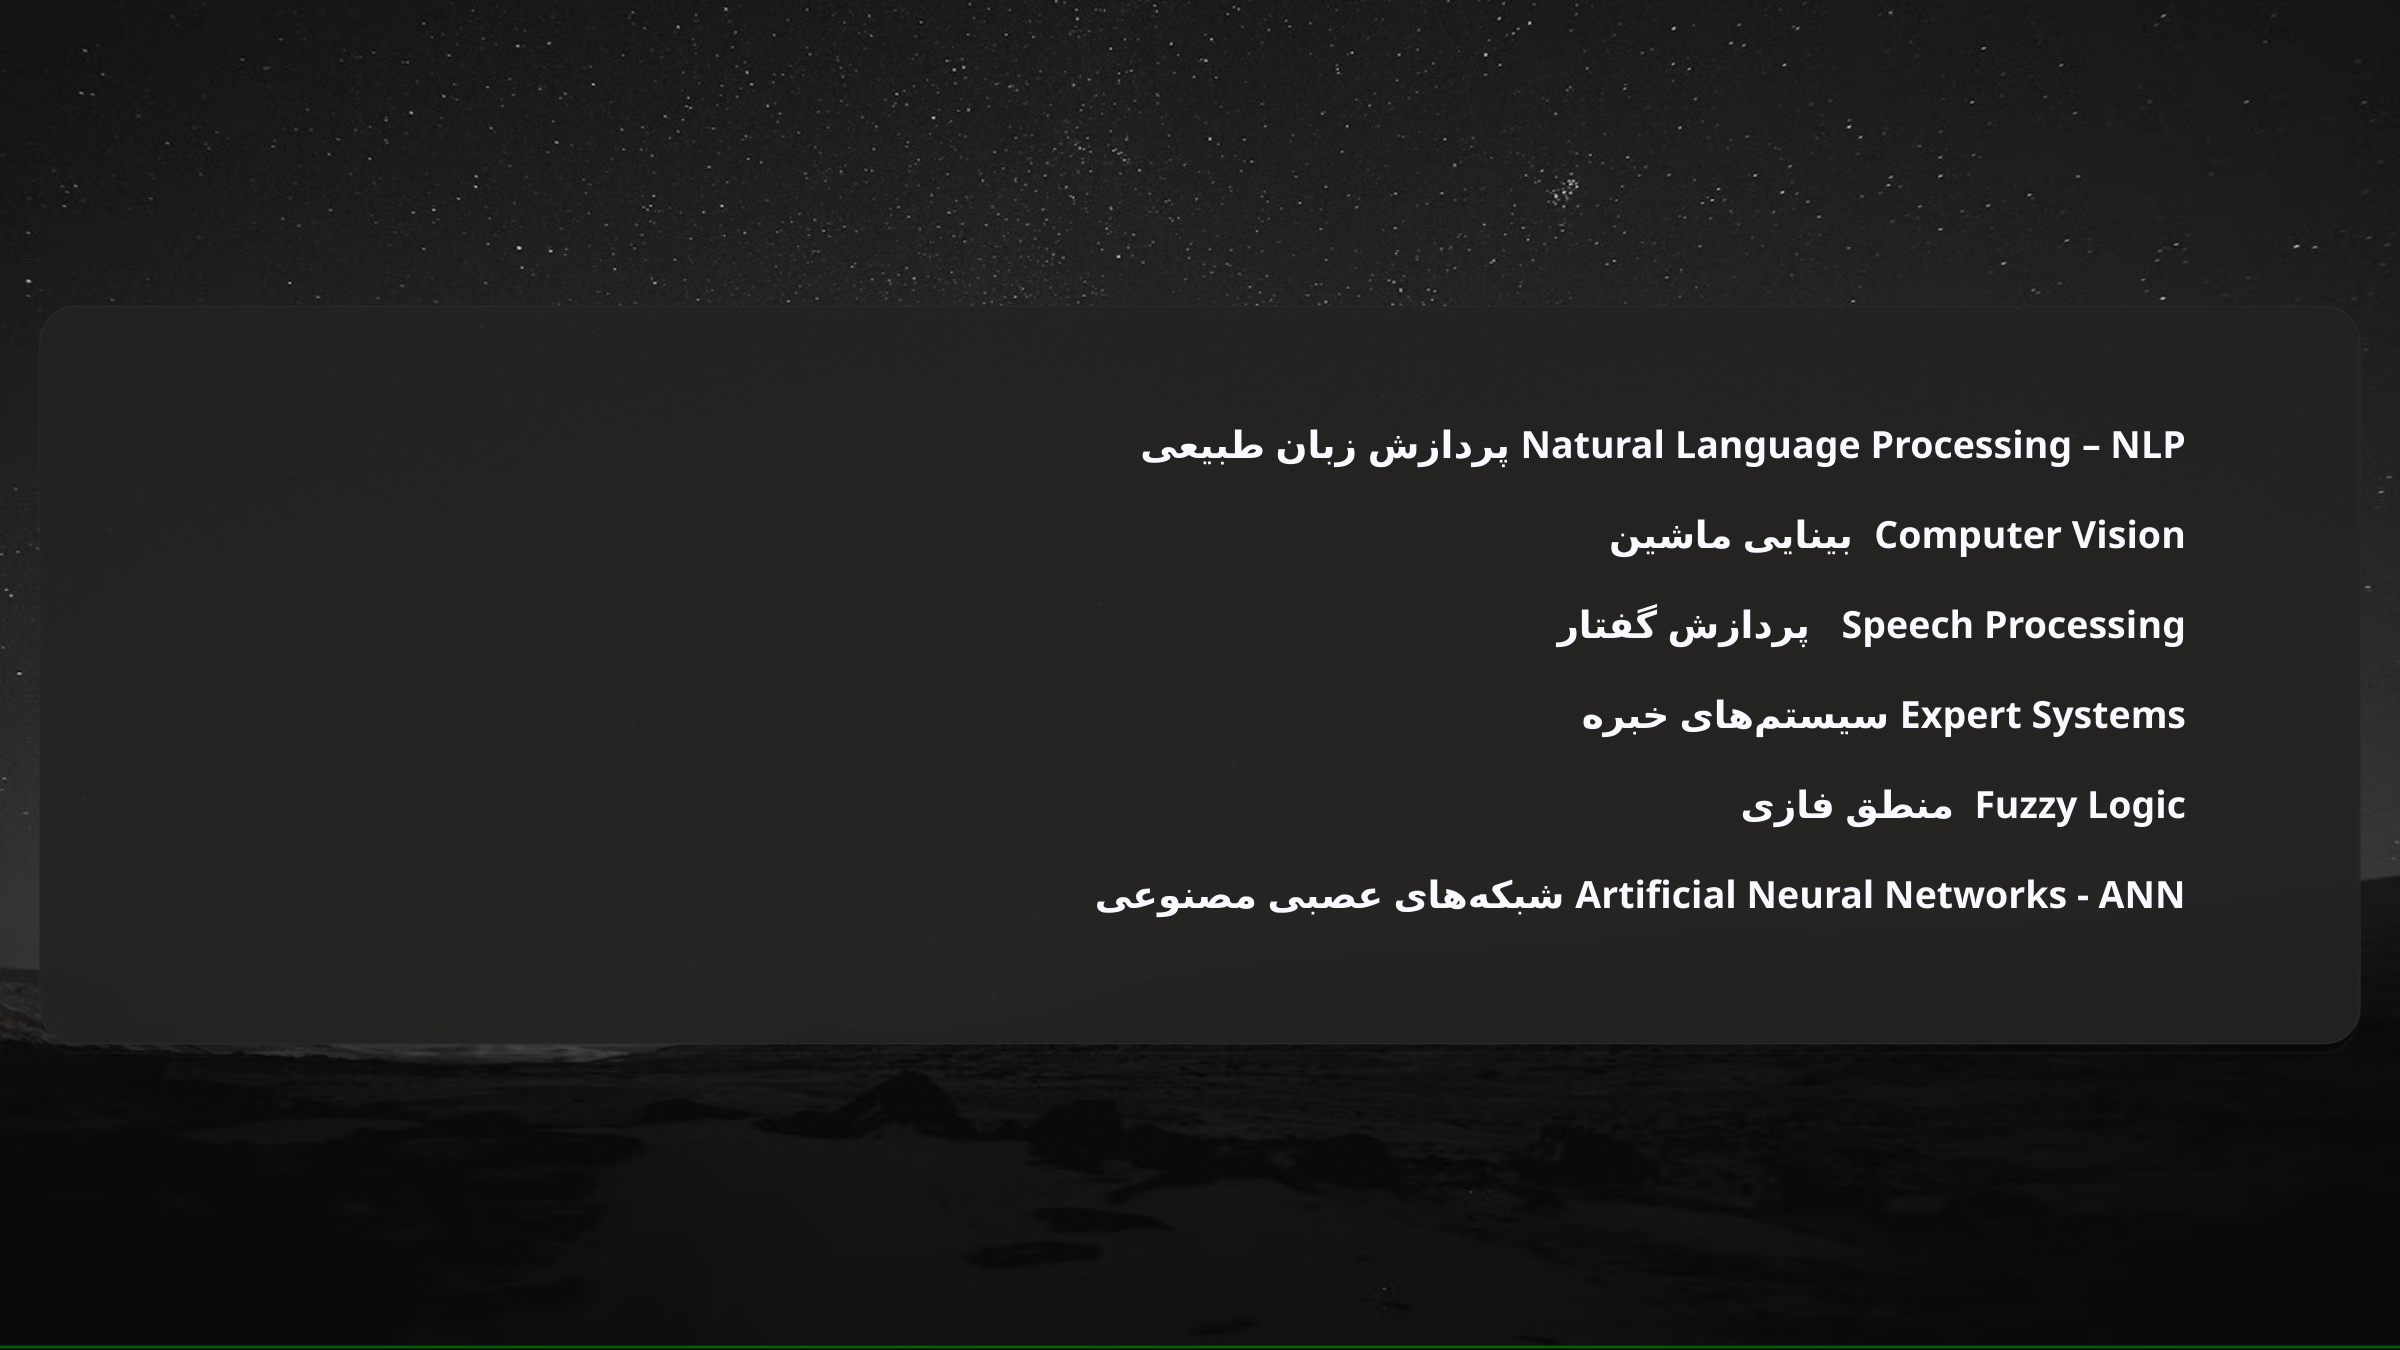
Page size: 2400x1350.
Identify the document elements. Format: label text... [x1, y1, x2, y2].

text_box پردازش زبان طبیعی Natural Language Processing – NLP بینایی ماشین Computer Vision پردازش گفتار Speech Processing سیستم‌های خبره Expert Systems منطق فازی Fuzzy Logic شبکه‌های عصبی مصنوعی Artificial Neural Networks - ANN [1069, 413, 2270, 1111]
text_box [39, 306, 2360, 1044]
